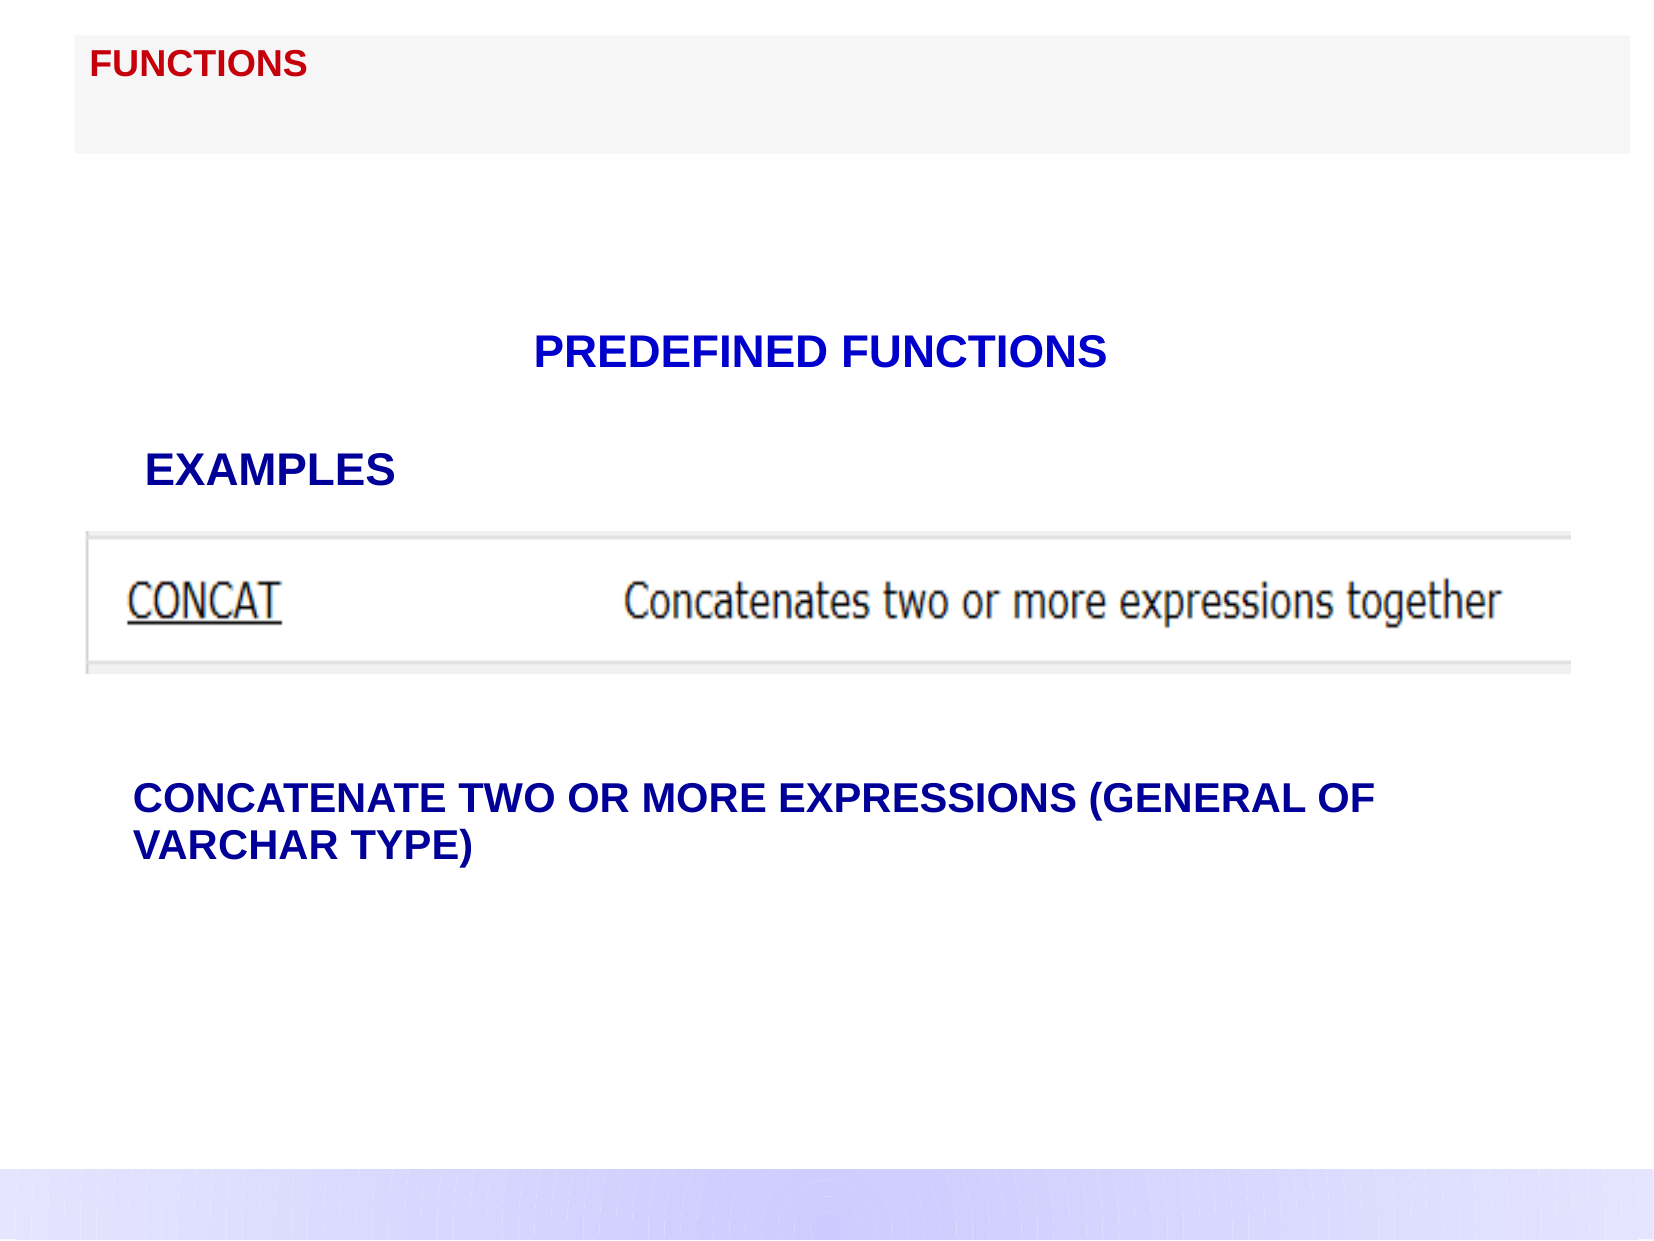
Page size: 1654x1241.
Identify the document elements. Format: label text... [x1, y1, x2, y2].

text_box CONCATENATE TWO OR MORE EXPRESSIONS (GENERAL OF VARCHAR TYPE) [118, 767, 1489, 878]
text_box EXAMPLES [129, 437, 1560, 505]
text_box PREDEFINED FUNCTIONS [129, 318, 1512, 437]
text_box FUNCTIONS [74, 35, 1630, 154]
picture [82, 531, 1571, 674]
text_box [0, 304, 1654, 1221]
